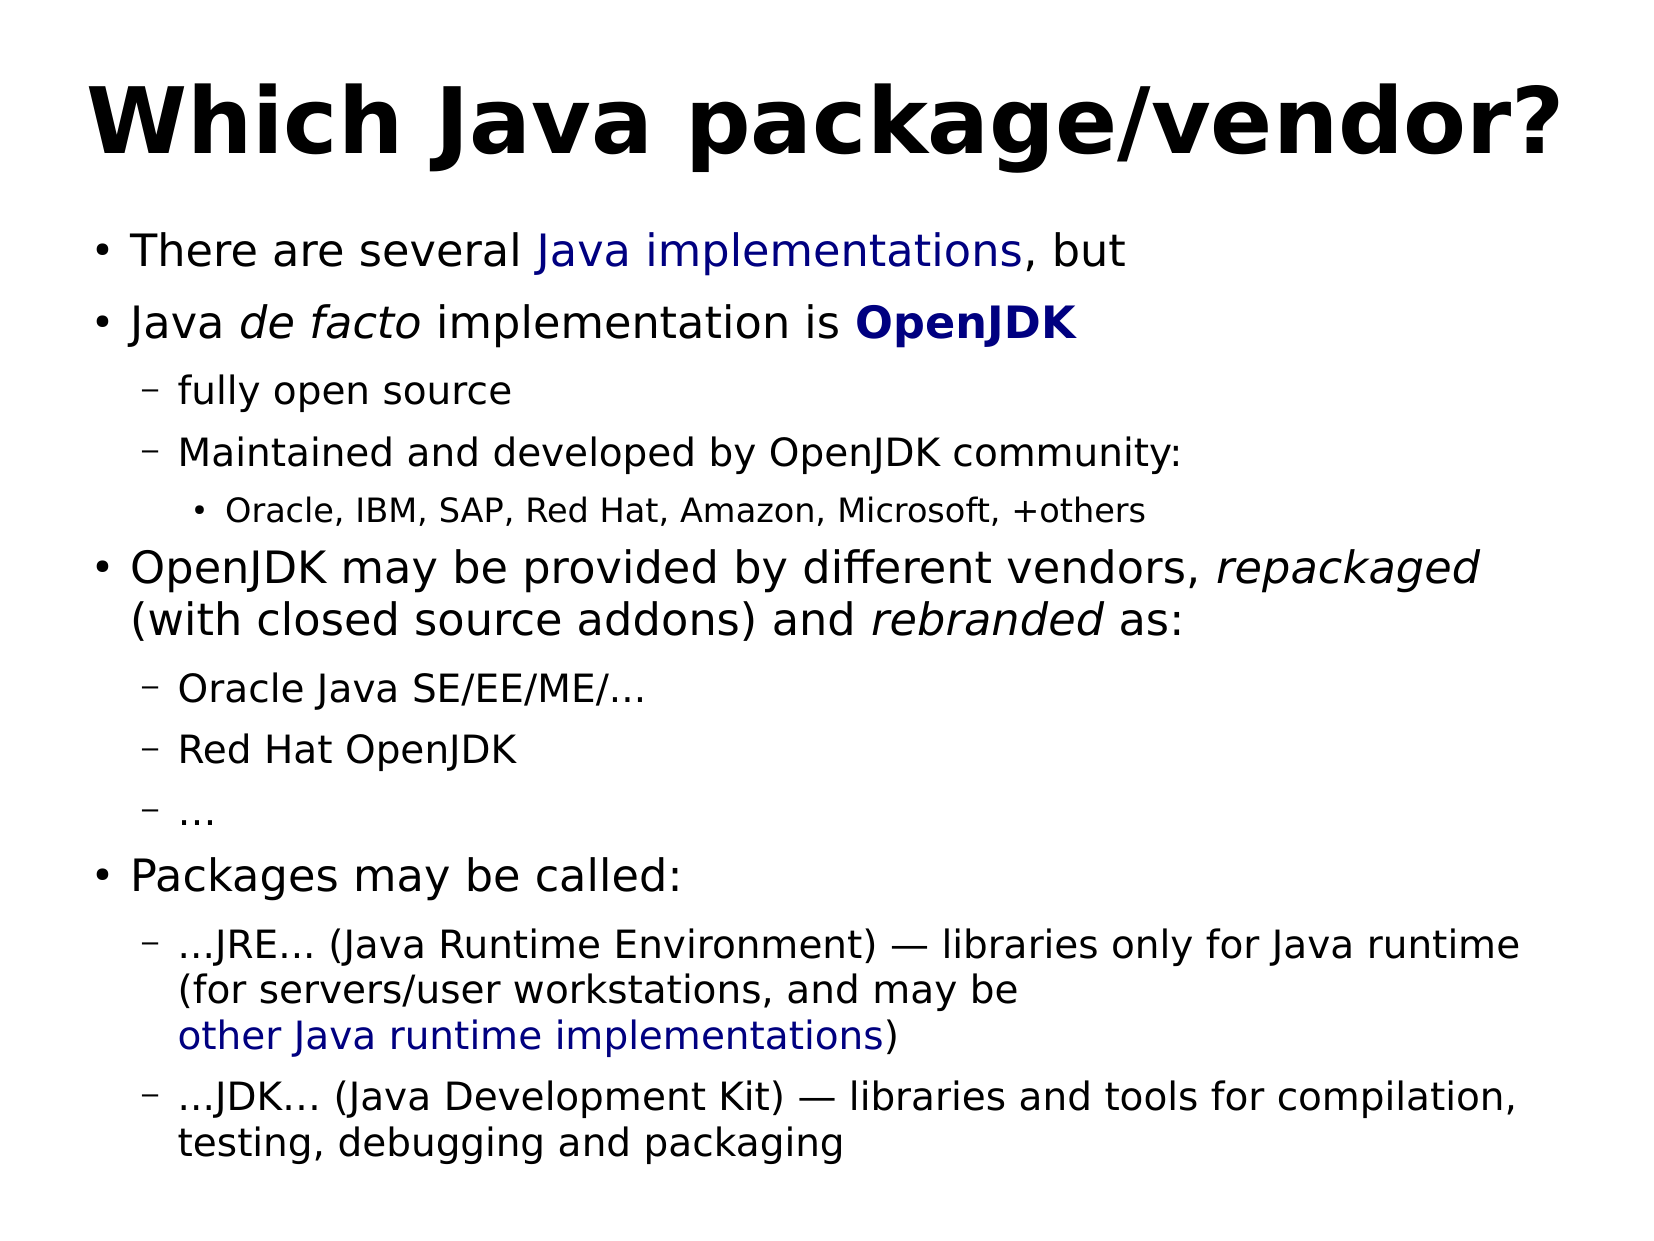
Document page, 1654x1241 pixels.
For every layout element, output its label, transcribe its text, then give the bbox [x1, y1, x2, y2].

list There are several Java implementations, but Java de facto implementation is OpenJDK fully open source Maintained and developed by OpenJDK community: Oracle, IBM, SAP, Red Hat, Amazon, Microsoft, +others OpenJDK may be provided by different vendors, repackaged (with closed source addons) and rebranded as: Oracle Java SE/EE/ME/... Red Hat OpenJDK … Packages may be called: ...JRE... (Java Runtime Environment) — libraries only for Java runtime (for servers/user workstations, and may be other Java runtime implementations) ...JDK… (Java Development Kit) — libraries and tools for compilation, testing, debugging and packaging [82, 225, 1538, 1186]
title Which Java package/vendor? [82, 49, 1571, 196]
